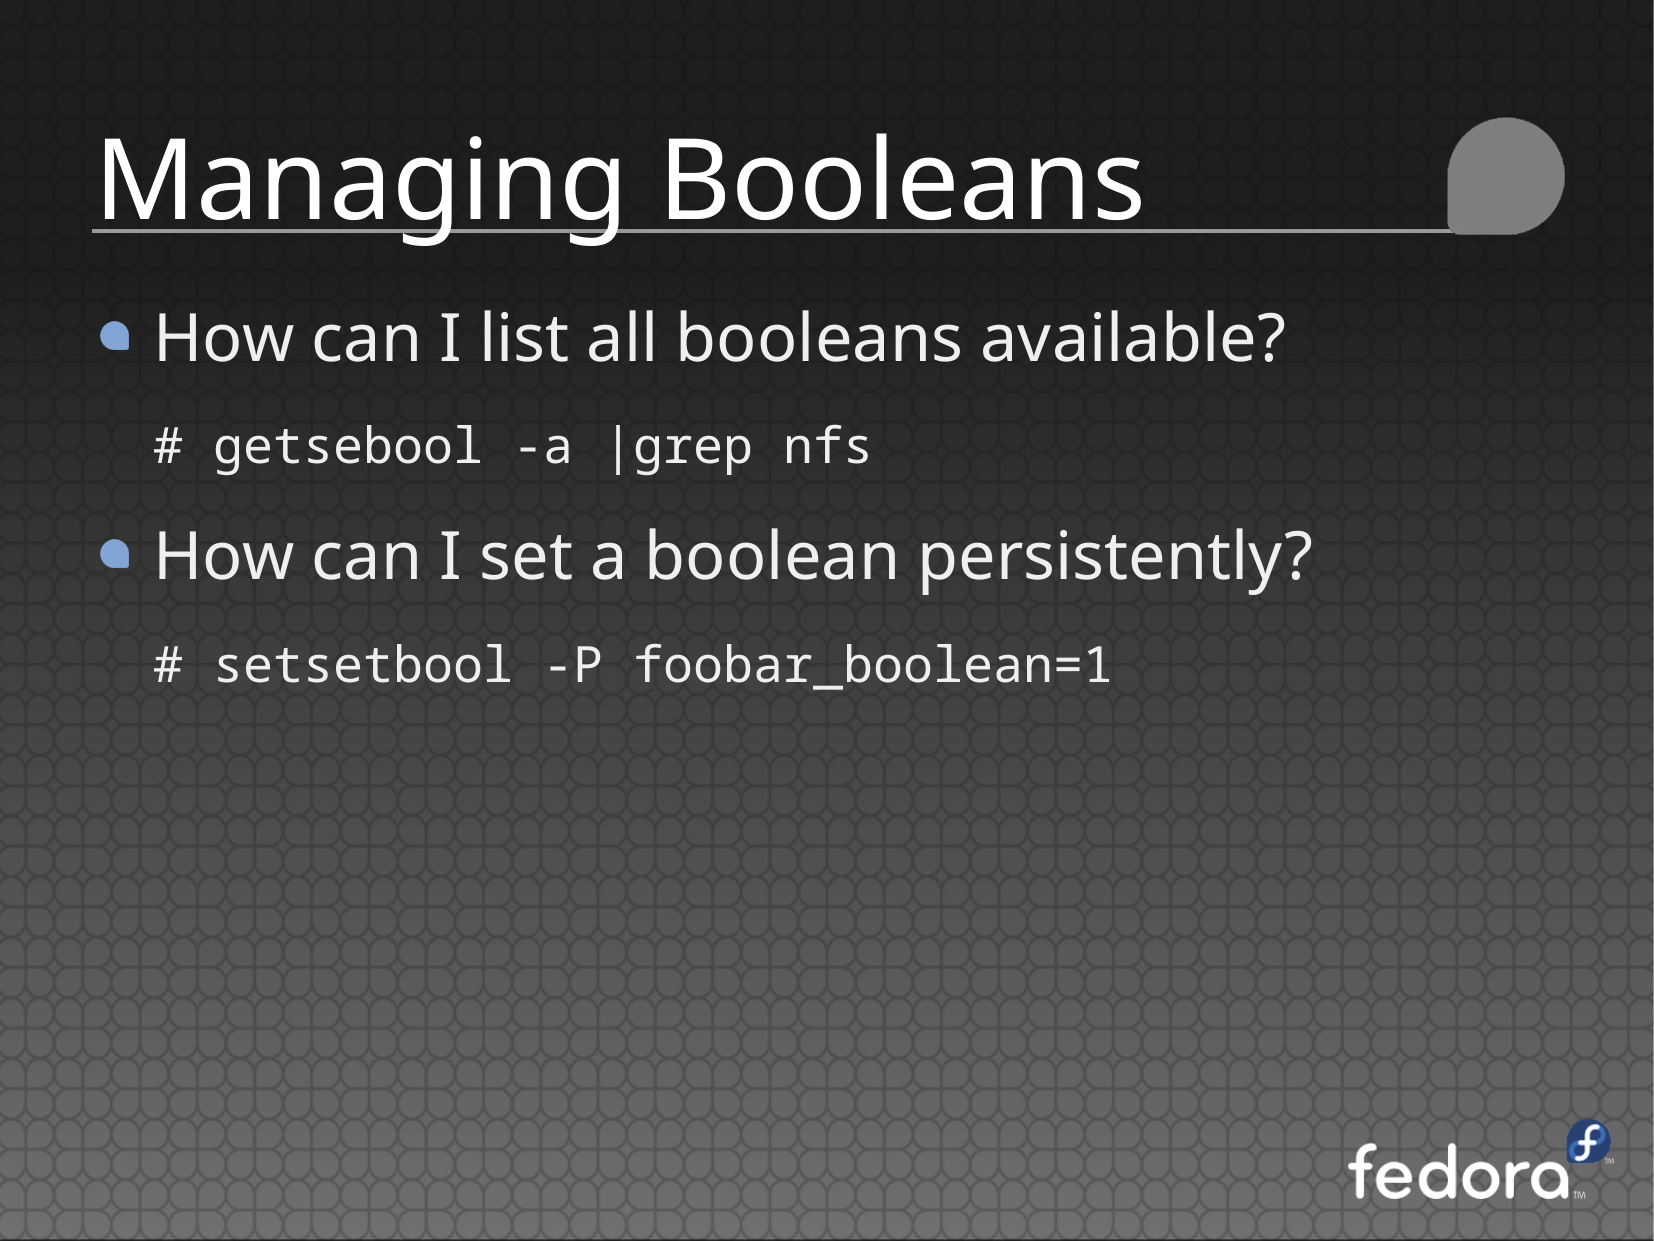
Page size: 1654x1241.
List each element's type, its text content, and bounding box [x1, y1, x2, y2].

title Managing Booleans [94, 100, 1426, 251]
list How can I list all booleans available? # getsebool -a |grep nfs How can I set a boolean persistently? # setsetbool -P foobar_boolean=1 [82, 290, 1622, 1094]
picture [0, 0, 1654, 1241]
